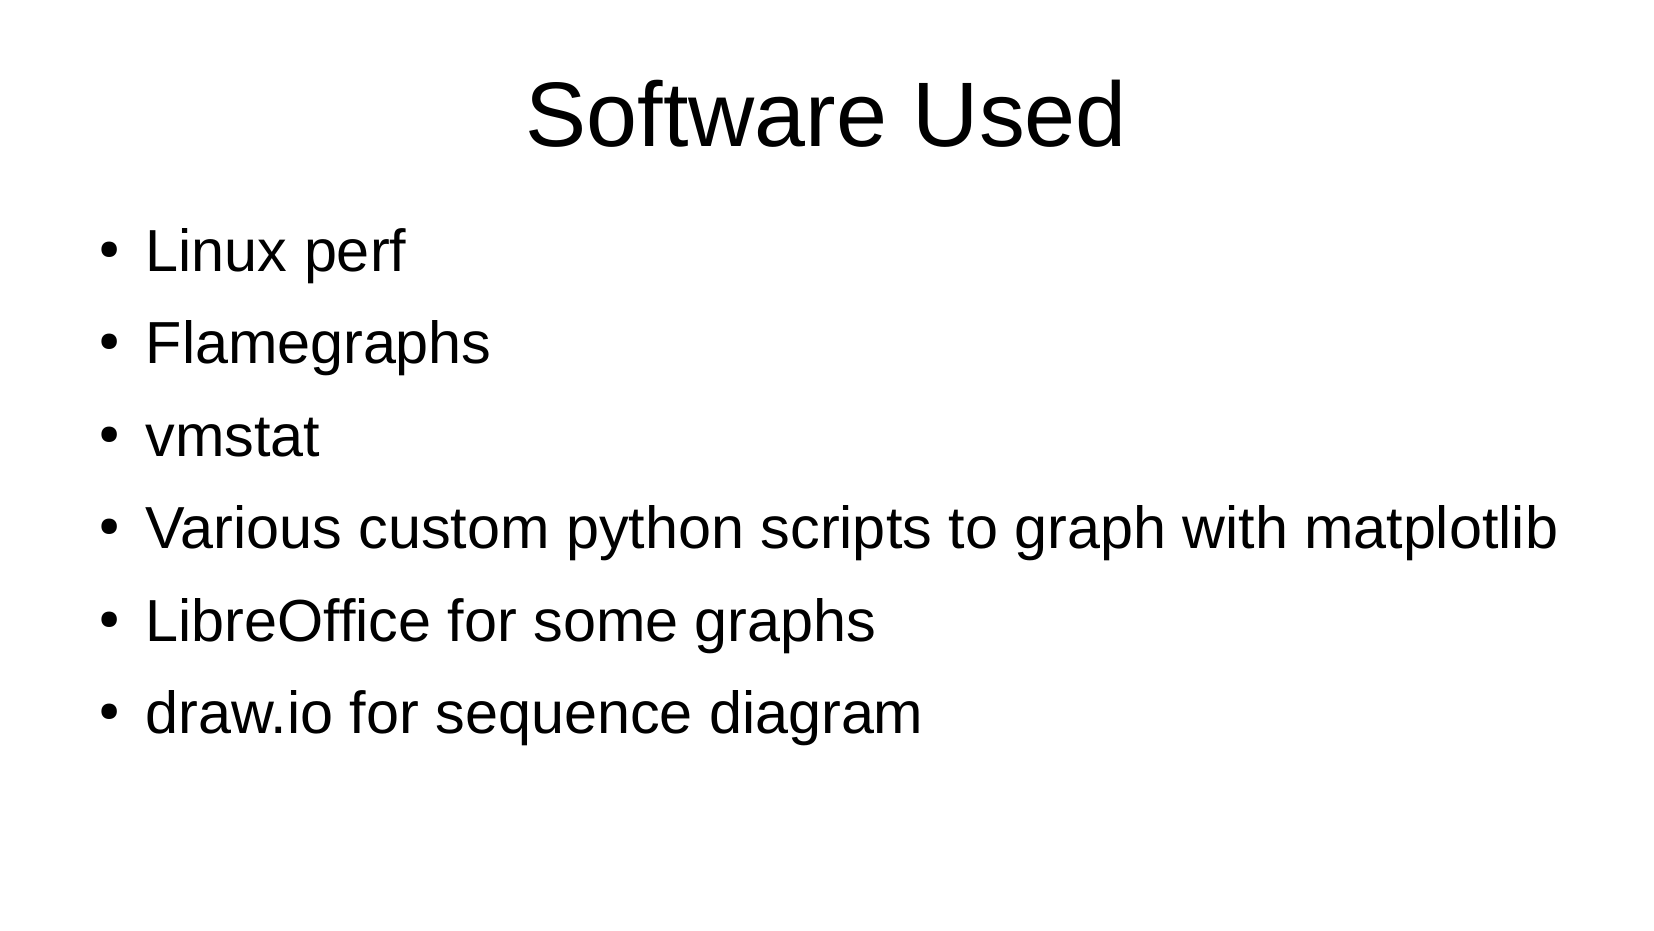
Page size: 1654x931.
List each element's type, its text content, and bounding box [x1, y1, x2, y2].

list Linux perf Flamegraphs vmstat Various custom python scripts to graph with matplotlib LibreOffice for some graphs draw.io for sequence diagram [82, 217, 1571, 758]
title Software Used [82, 37, 1571, 193]
